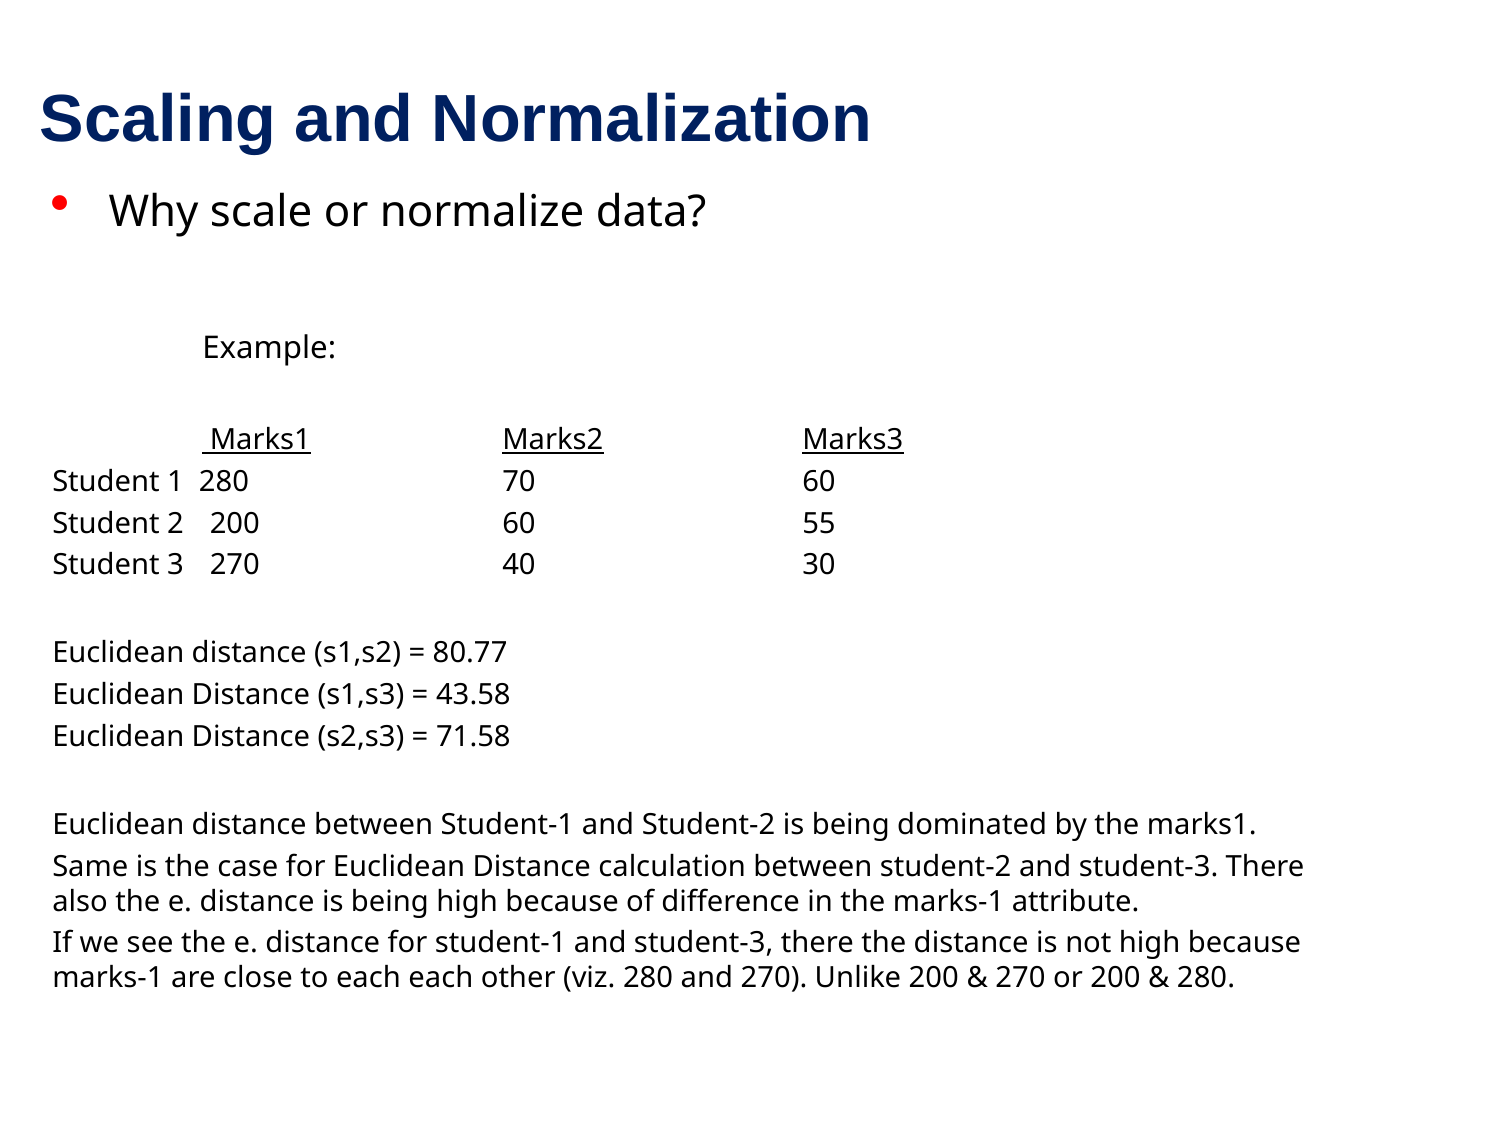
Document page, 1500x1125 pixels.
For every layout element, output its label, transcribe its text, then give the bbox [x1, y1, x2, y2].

title Scaling and Normalization [24, 24, 1096, 162]
list Why scale or normalize data? Example: Marks1 Marks2 Marks3 Student 1 280 70 60 Student 2 200 60 55 Student 3 270 40 30 Euclidean distance (s1,s2) = 80.77 Euclidean Distance (s1,s3) = 43.58 Euclidean Distance (s2,s3) = 71.58 Euclidean distance between Student-1 and Student-2 is being dominated by the marks1. Same is the case for Euclidean Distance calculation between student-2 and student-3. There also the e. distance is being high because of difference in the marks-1 attribute. If we see the e. distance for student-1 and student-3, there the distance is not high because marks-1 are close to each each other (viz. 280 and 270). Unlike 200 & 270 or 200 & 280. [37, 174, 1379, 1087]
